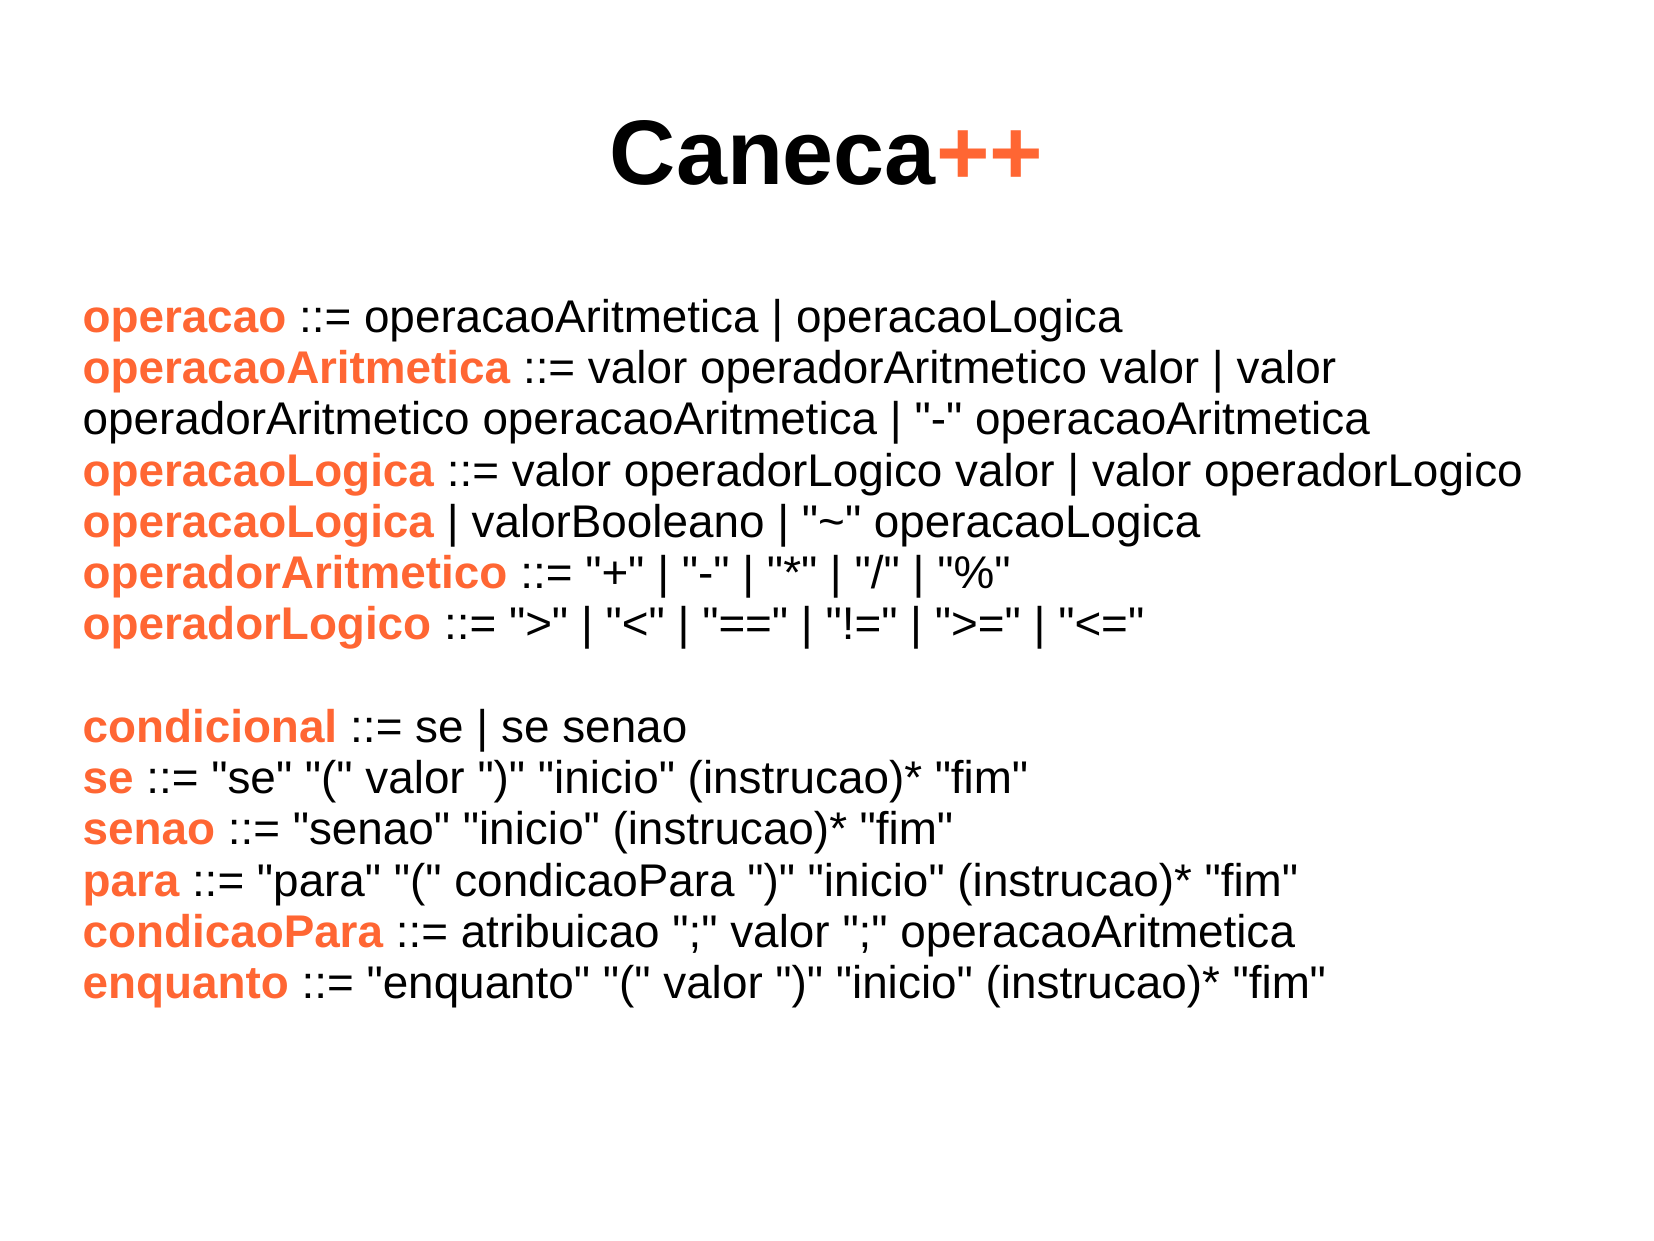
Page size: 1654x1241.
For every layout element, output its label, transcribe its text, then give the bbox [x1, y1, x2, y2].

subtitle operacao ::= operacaoAritmetica | operacaoLogica operacaoAritmetica ::= valor operadorAritmetico valor | valor operadorAritmetico operacaoAritmetica | "-" operacaoAritmetica operacaoLogica ::= valor operadorLogico valor | valor operadorLogico operacaoLogica | valorBooleano | "~" operacaoLogica operadorAritmetico ::= "+" | "-" | "*" | "/" | "%" operadorLogico ::= ">" | "<" | "==" | "!=" | ">=" | "<=" condicional ::= se | se senao se ::= "se" "(" valor ")" "inicio" (instrucao)* "fim" senao ::= "senao" "inicio" (instrucao)* "fim" para ::= "para" "(" condicaoPara ")" "inicio" (instrucao)* "fim" condicaoPara ::= atribuicao ";" valor ";" operacaoAritmetica enquanto ::= "enquanto" "(" valor ")" "inicio" (instrucao)* "fim" [82, 289, 1538, 1010]
title Caneca++ [82, 49, 1571, 257]
